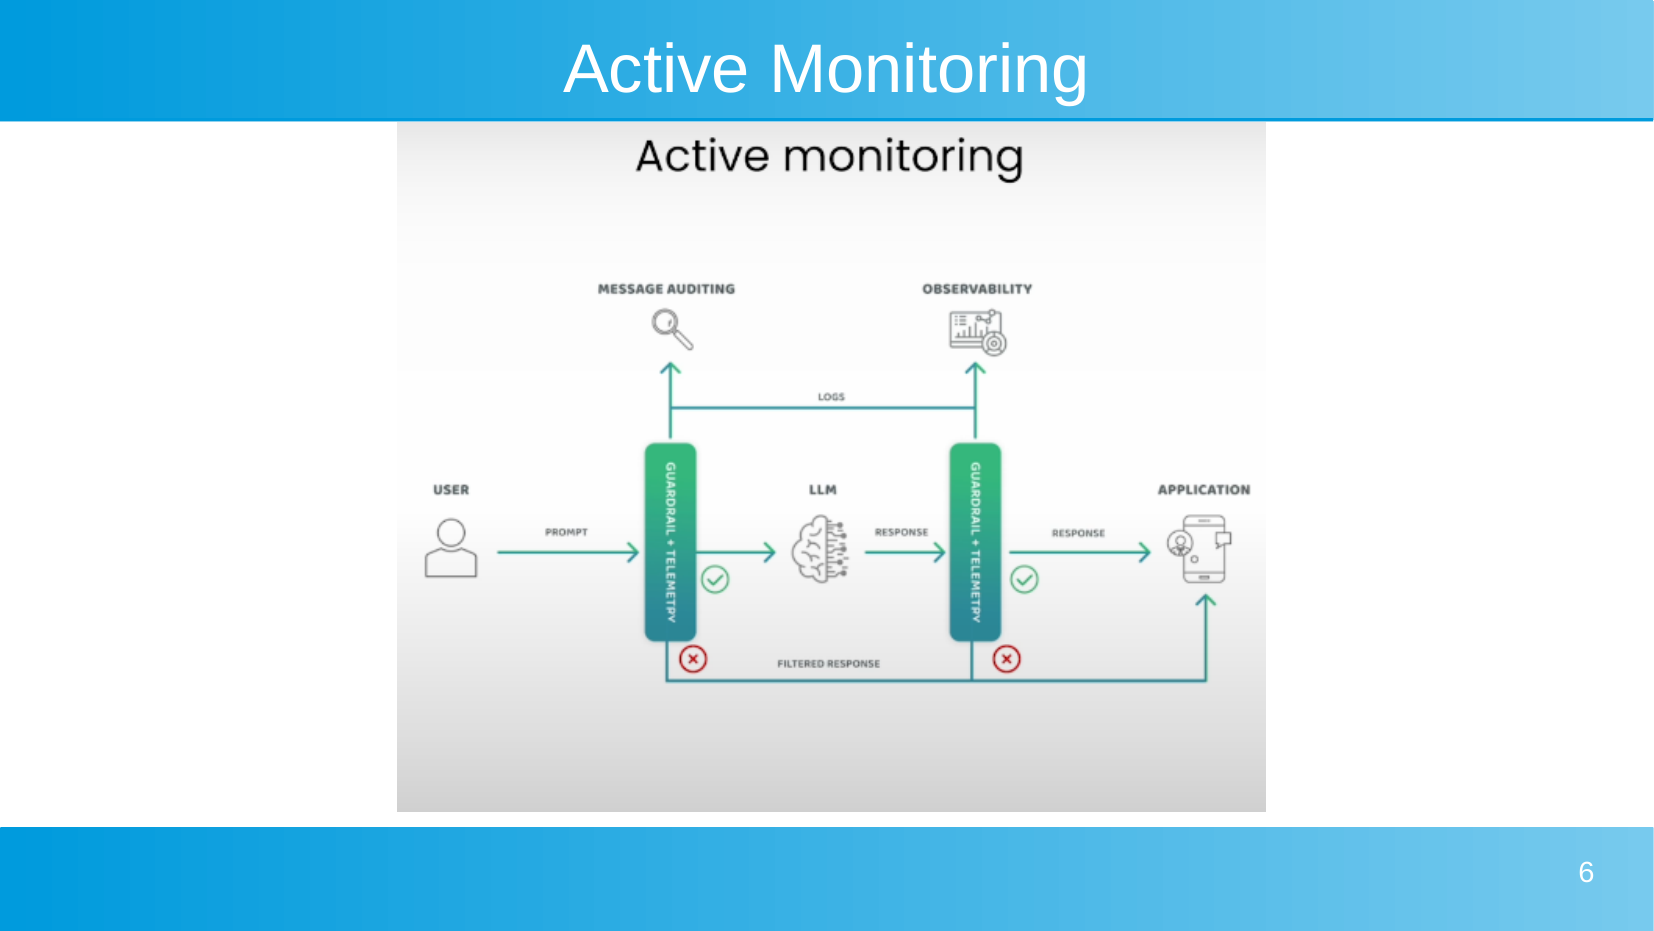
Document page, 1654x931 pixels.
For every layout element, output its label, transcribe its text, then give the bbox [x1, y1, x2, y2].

picture [397, 122, 1266, 812]
title Active Monitoring [59, 29, 1595, 108]
